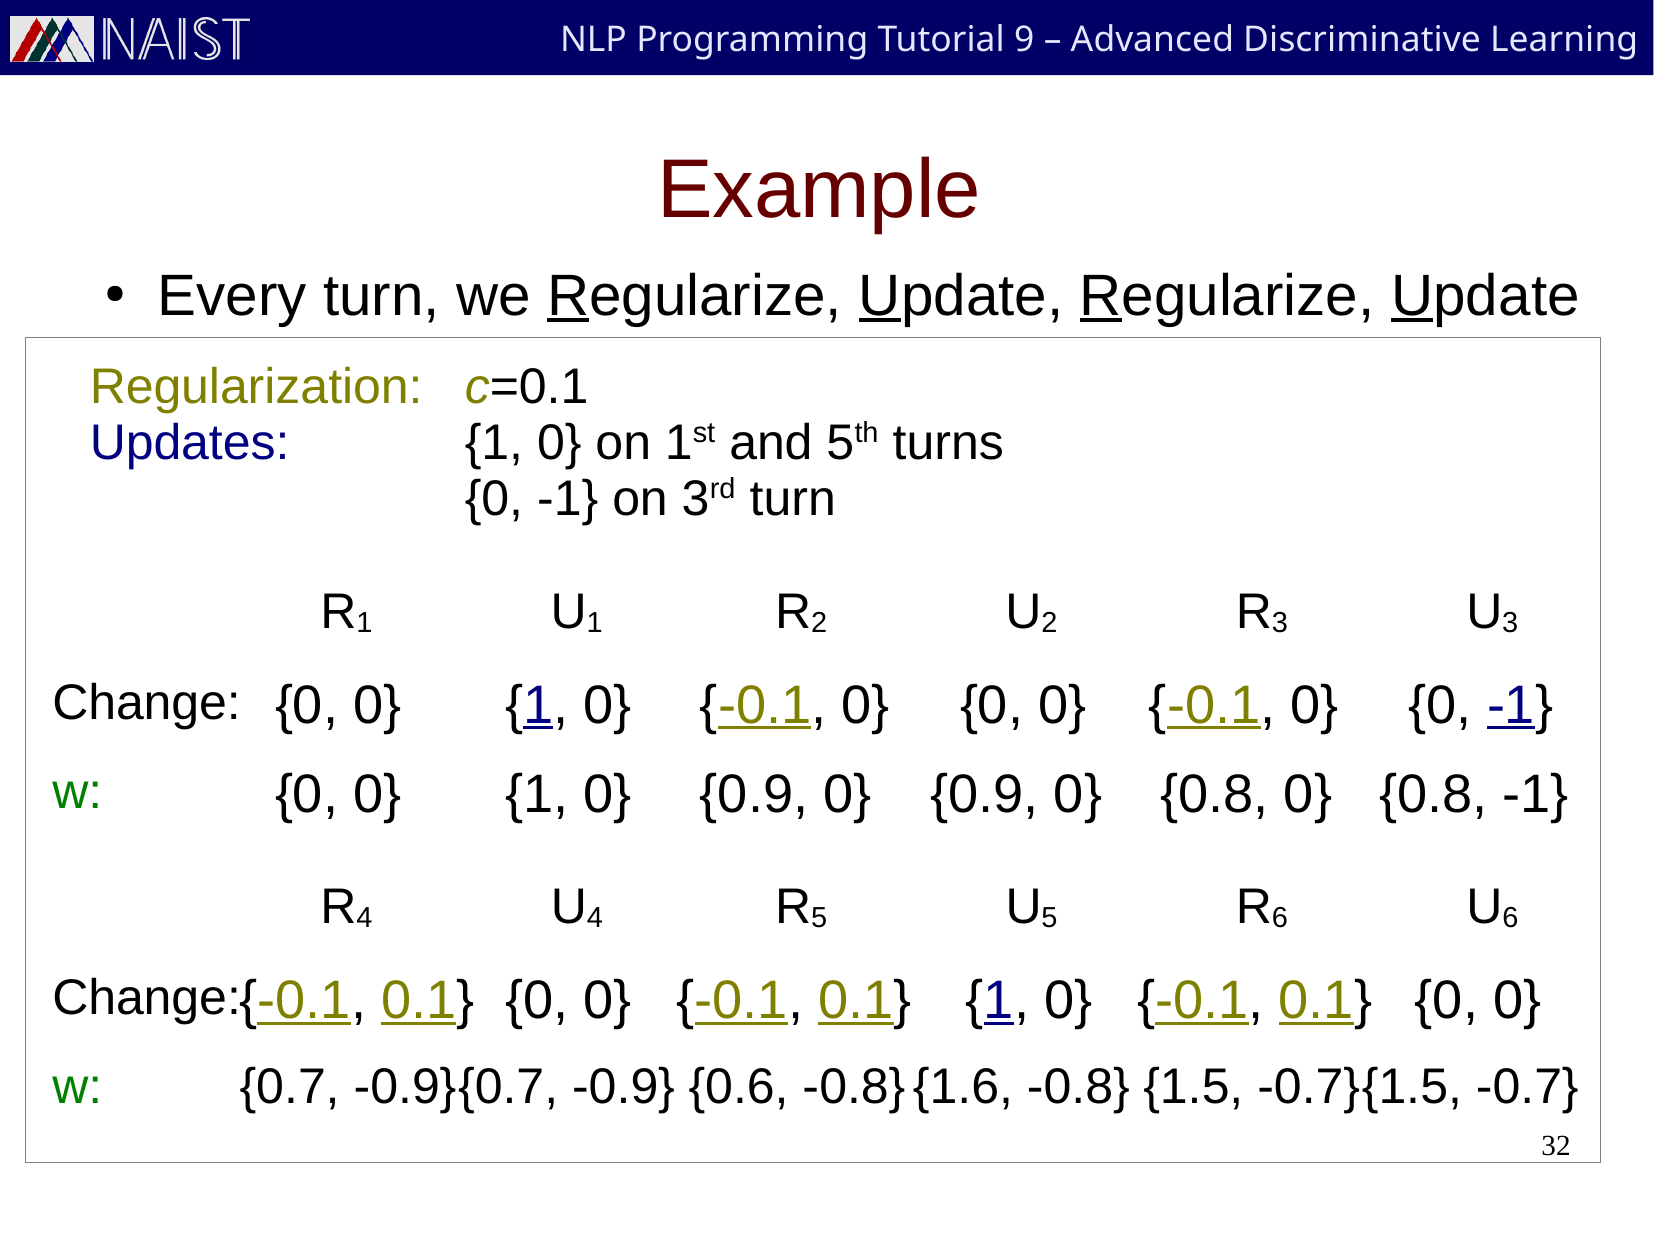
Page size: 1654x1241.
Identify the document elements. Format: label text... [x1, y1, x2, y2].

text_box U6 [1451, 871, 1534, 959]
text_box U2 [990, 576, 1073, 664]
text_box {1.6, -0.8} [898, 1051, 1128, 1122]
text_box {0.6, -0.8} [673, 1051, 898, 1122]
text_box R4 [305, 871, 388, 959]
text_box R3 [1221, 576, 1303, 664]
text_box {-0.1, 0.1} [1122, 962, 1388, 1038]
text_box U1 [535, 576, 618, 664]
text_box {1, 0} [490, 755, 647, 831]
text_box {-0.1, 0.1} [224, 962, 490, 1038]
text_box {0, 0} [260, 667, 417, 743]
text_box {0.8, -1} [1364, 755, 1584, 831]
text_box w: [37, 1050, 118, 1122]
text_box U4 [535, 871, 618, 959]
text_box {-0.1, 0.1} [661, 962, 927, 1038]
title Example [75, 92, 1564, 285]
text_box R1 [305, 576, 388, 664]
list Every turn, we Regularize, Update, Regularize, Update [86, 262, 1613, 332]
text_box U3 [1451, 576, 1534, 664]
text_box {-0.1, 0} [685, 667, 905, 743]
text_box {0, 0} [260, 755, 417, 831]
text_box Change: [37, 962, 256, 1033]
text_box w: [37, 755, 118, 827]
picture [10, 16, 94, 62]
text_box {0.9, 0} [685, 755, 887, 831]
text_box Change: [37, 667, 256, 738]
text_box {1.5, -0.7} [1128, 1051, 1347, 1122]
text_box U5 [990, 871, 1073, 959]
text_box {0, 0} [945, 667, 1102, 743]
text_box {1.5, -0.7} [1347, 1051, 1595, 1122]
text_box {0, 0} [1399, 962, 1557, 1038]
text_box Regularization: c=0.1 Updates: {1, 0} on 1st and 5th turns {0, -1} on 3rd turn [75, 351, 1019, 538]
text_box {-0.1, 0} [1134, 667, 1354, 743]
text_box {0, 0} [490, 962, 647, 1038]
text_box {1, 0} [490, 667, 647, 743]
text_box {0.7, -0.9} [224, 1050, 443, 1122]
text_box {0.9, 0} [915, 755, 1118, 831]
text_box R2 [760, 576, 843, 664]
picture [102, 17, 251, 60]
text_box {0, -1} [1393, 667, 1569, 743]
text_box {0.8, 0} [1145, 755, 1348, 831]
text_box {1, 0} [951, 962, 1108, 1038]
text_box {0.7, -0.9} [443, 1050, 691, 1122]
text_box R5 [760, 871, 843, 959]
text_box R6 [1221, 871, 1304, 959]
